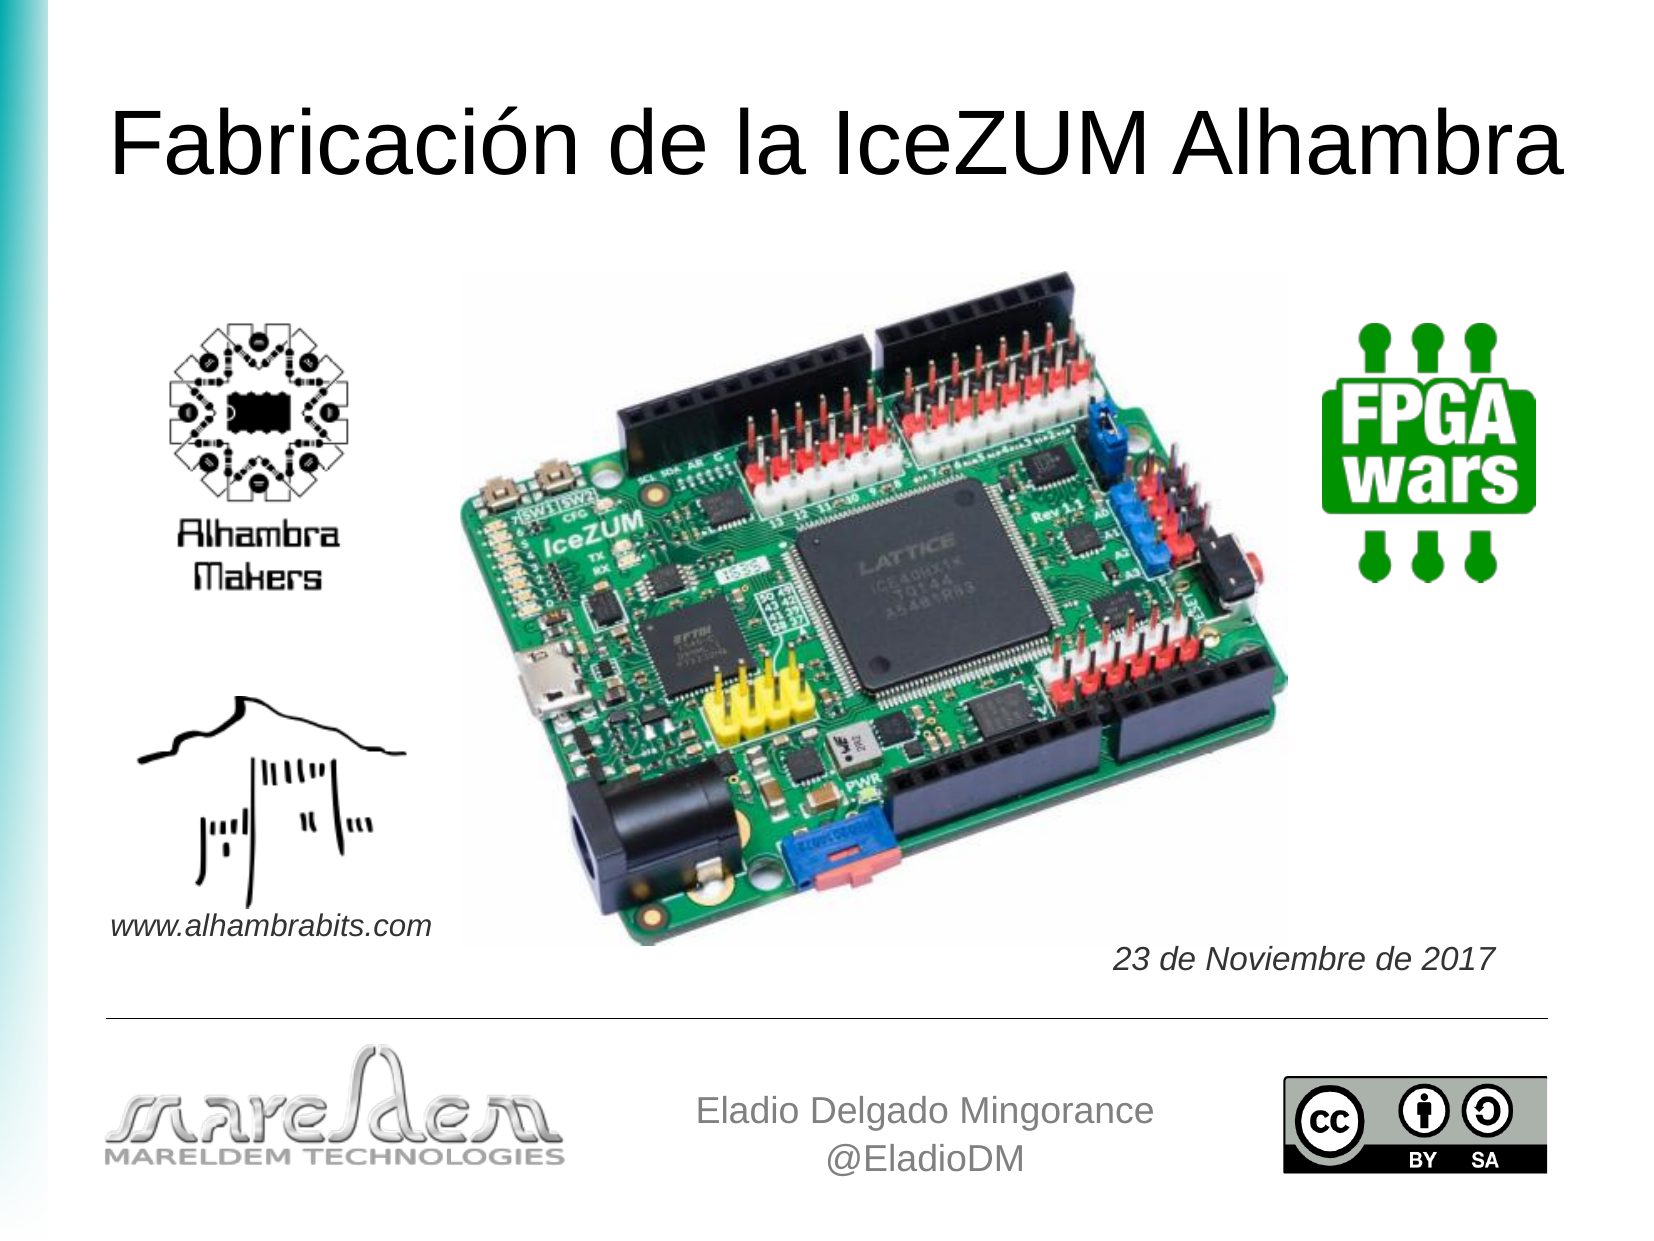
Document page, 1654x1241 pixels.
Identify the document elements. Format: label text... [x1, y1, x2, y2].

picture [91, 1018, 600, 1205]
text_box www.alhambrabits.com [70, 897, 473, 954]
picture [460, 271, 1288, 946]
picture [1322, 323, 1536, 583]
text_box 23 de Noviembre de 2017 [1098, 933, 1571, 1005]
picture [153, 307, 367, 606]
text_box Eladio Delgado Mingorance @EladioDM [680, 1075, 1170, 1181]
title Fabricación de la IceZUM Alhambra [106, 49, 1595, 237]
picture [1283, 1065, 1548, 1180]
picture [129, 696, 417, 897]
